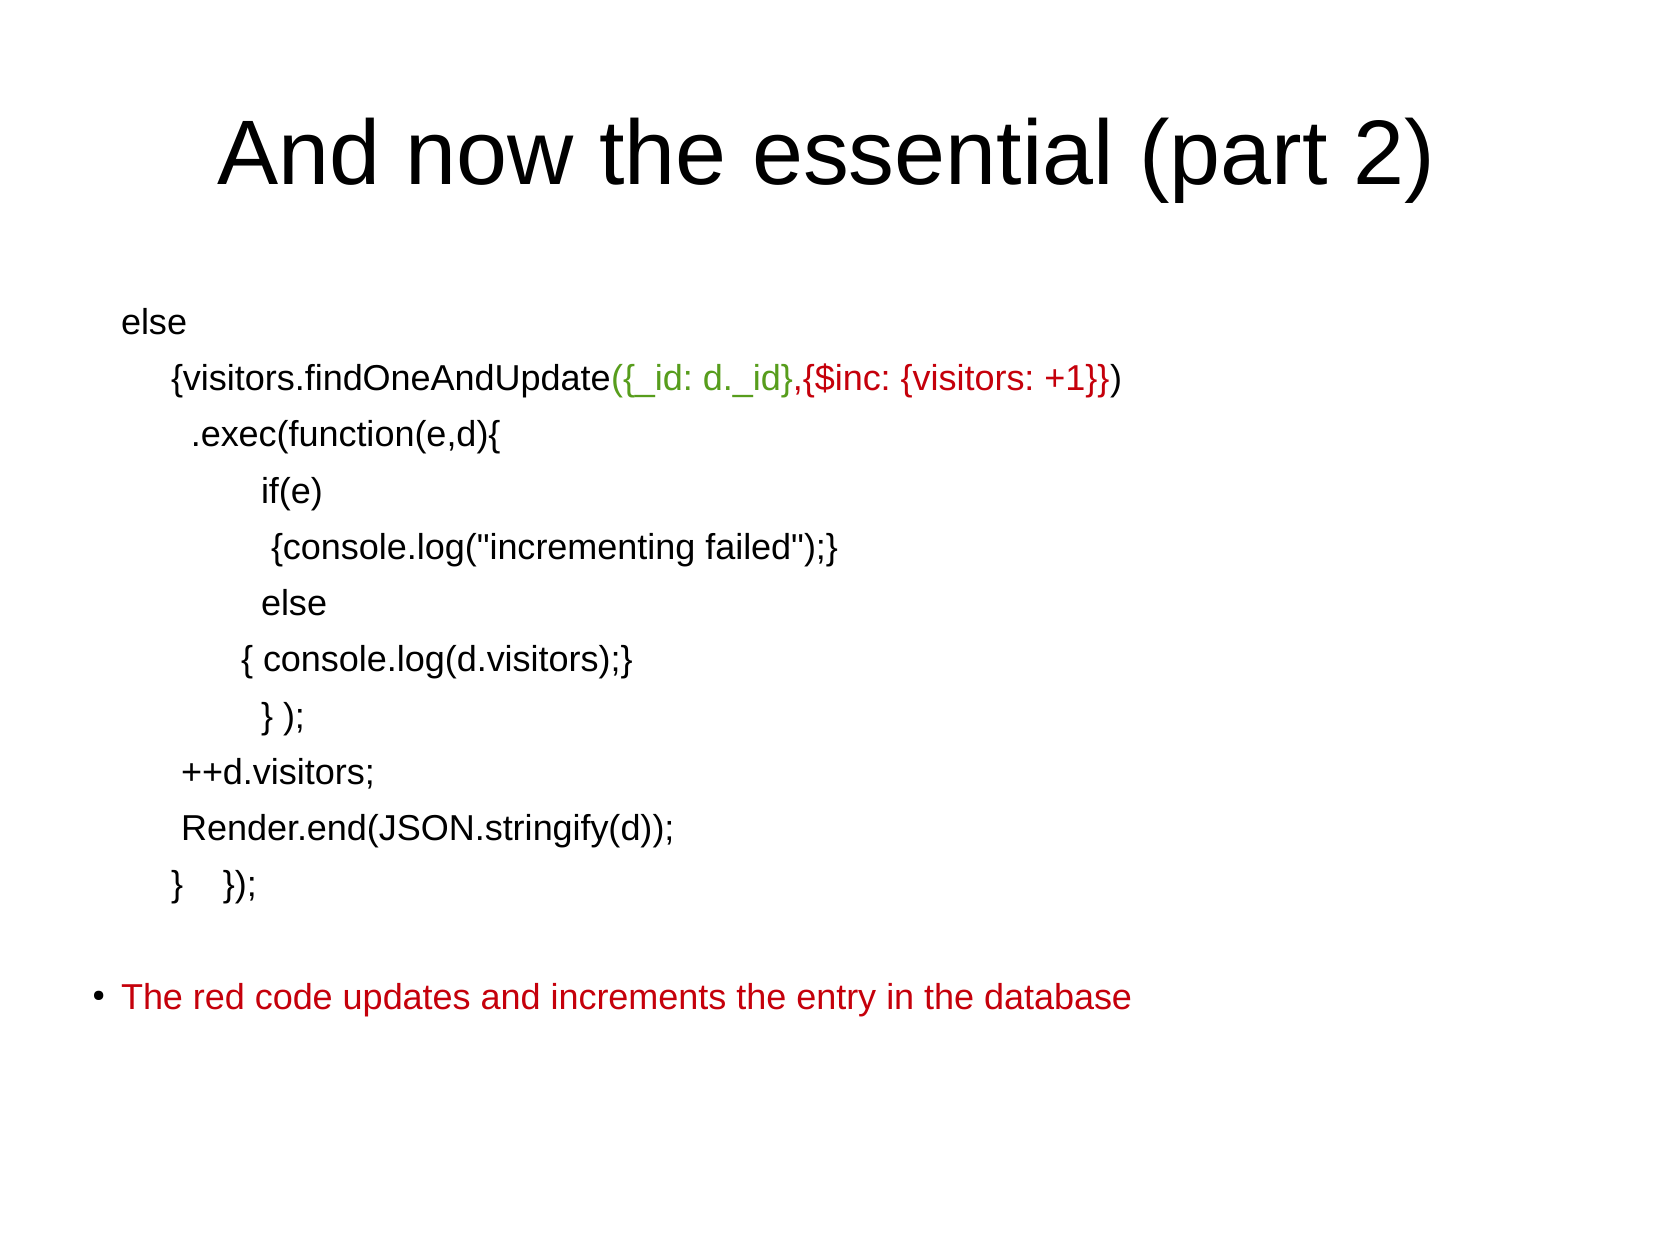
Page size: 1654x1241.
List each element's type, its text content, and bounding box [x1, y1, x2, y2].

title And now the essential (part 2) [82, 49, 1571, 257]
list else {visitors.findOneAndUpdate({_id: d._id},{$inc: {visitors: +1}}) .exec(function(e,d){ if(e) {console.log("incrementing failed");} else { console.log(d.visitors);} } ); ++d.visitors; Render.end(JSON.stringify(d)); } }); The red code updates and increments the entry in the database [82, 302, 1571, 1022]
